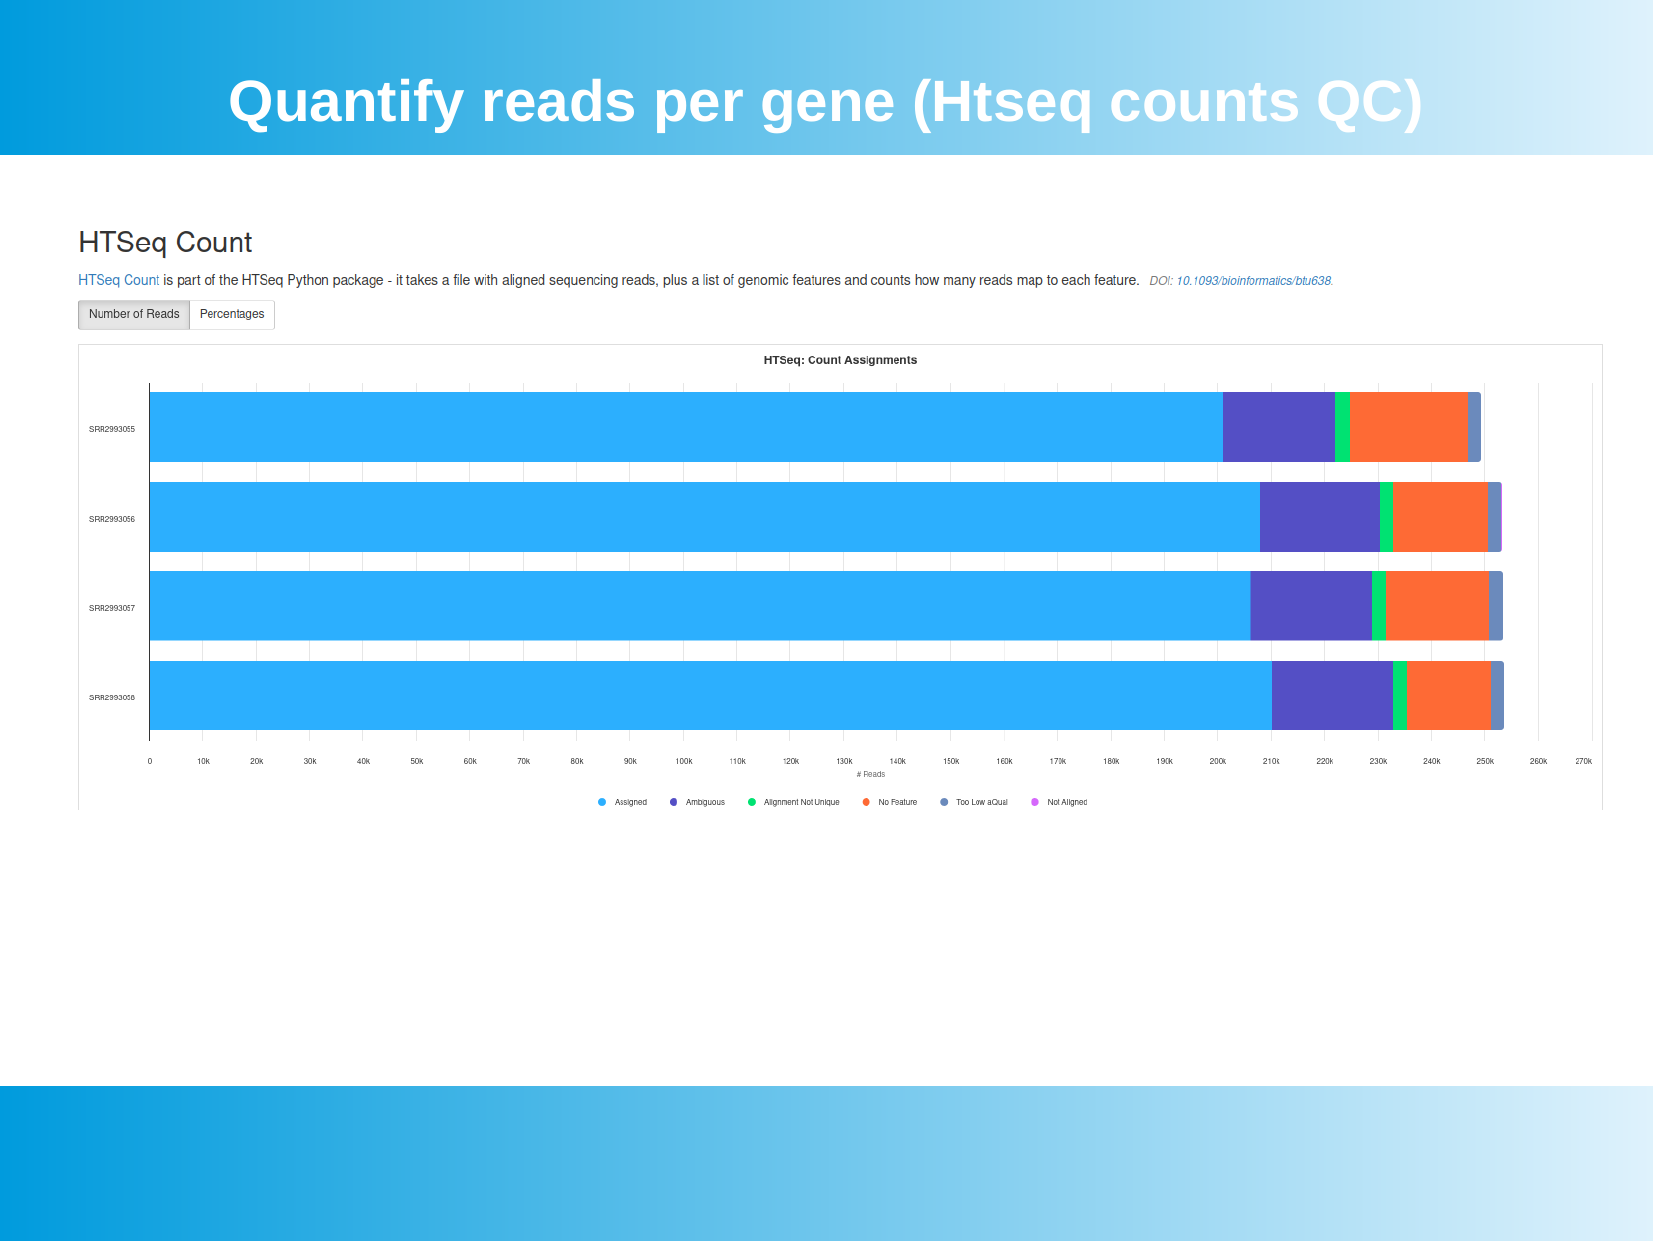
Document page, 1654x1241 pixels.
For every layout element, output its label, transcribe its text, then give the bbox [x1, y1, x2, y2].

title Quantify reads per gene (Htseq counts QC) [82, 49, 1571, 155]
picture [75, 216, 1606, 811]
